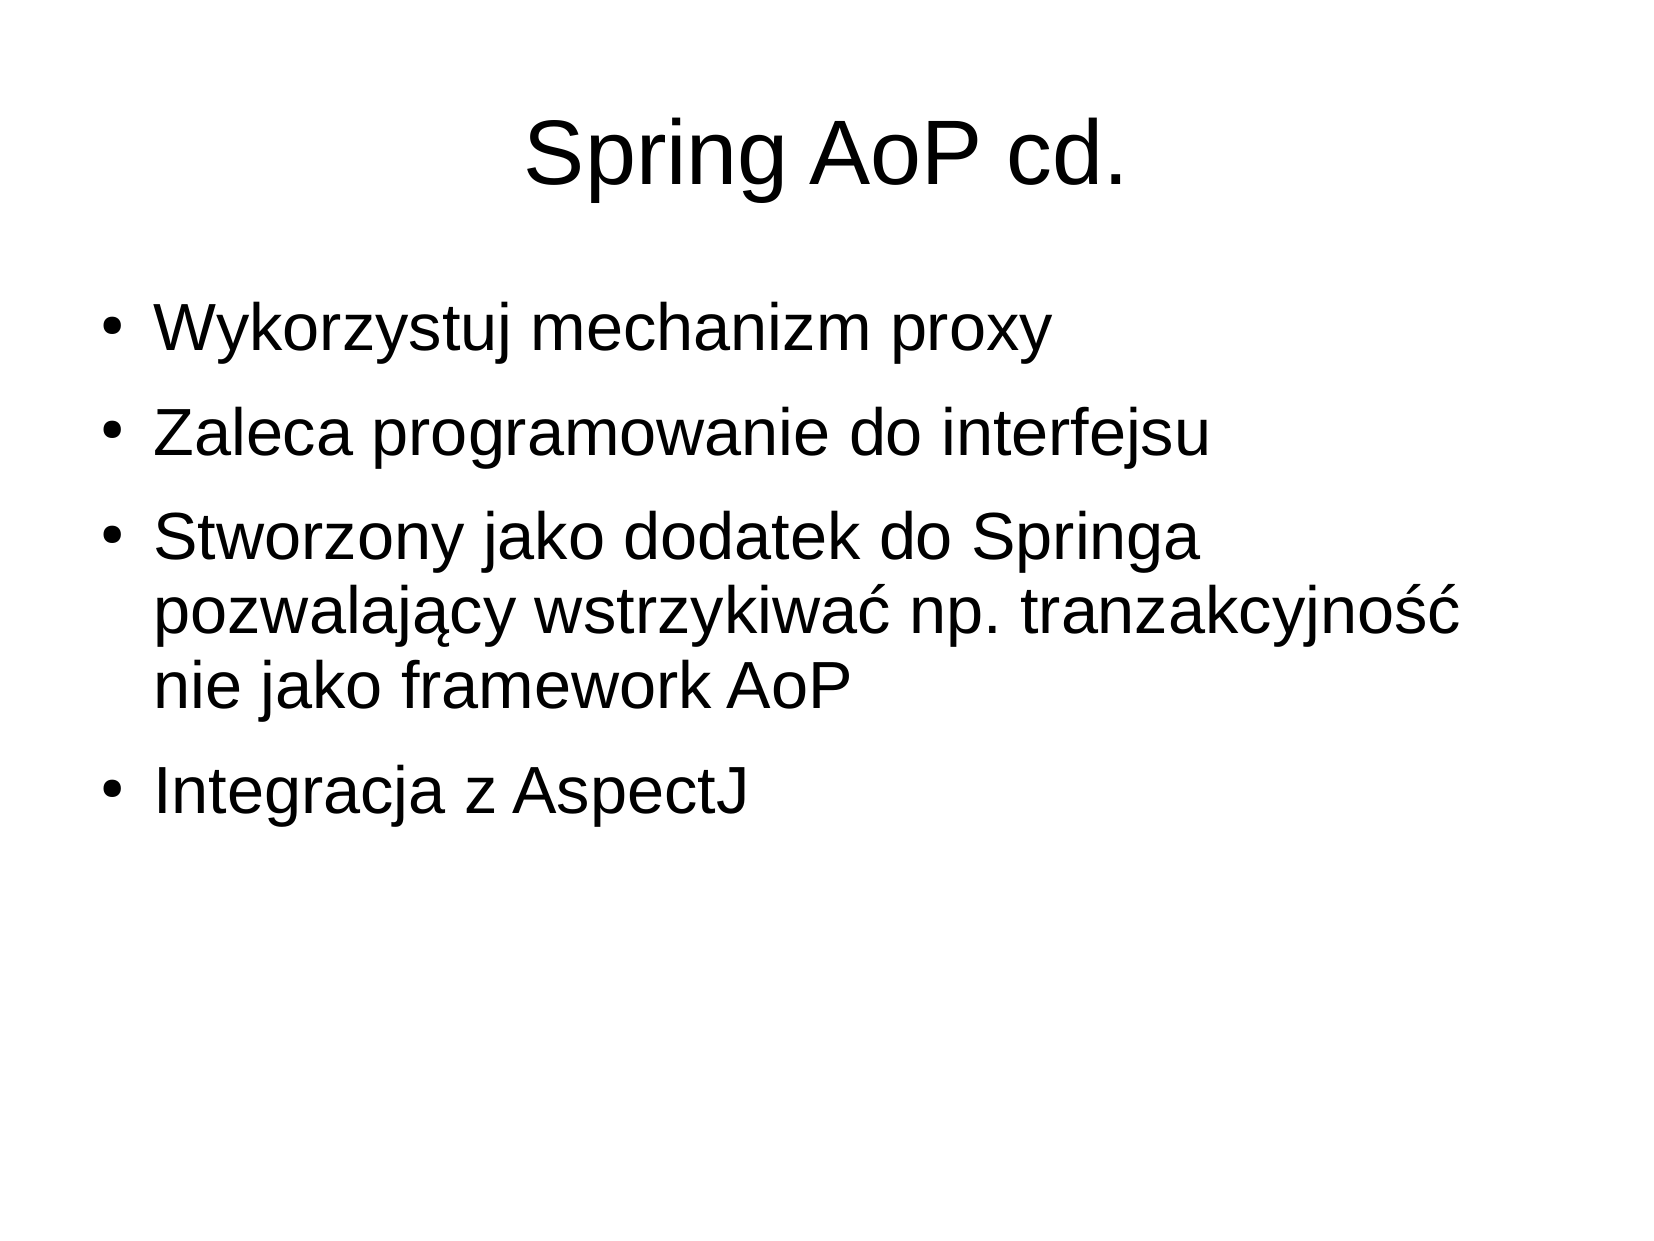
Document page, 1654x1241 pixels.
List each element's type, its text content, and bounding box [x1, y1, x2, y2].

title Spring AoP cd. [82, 49, 1571, 257]
list Wykorzystuj mechanizm proxy Zaleca programowanie do interfejsu Stworzony jako dodatek do Springa pozwalający wstrzykiwać np. tranzakcyjność nie jako framework AoP Integracja z AspectJ [82, 290, 1538, 1010]
